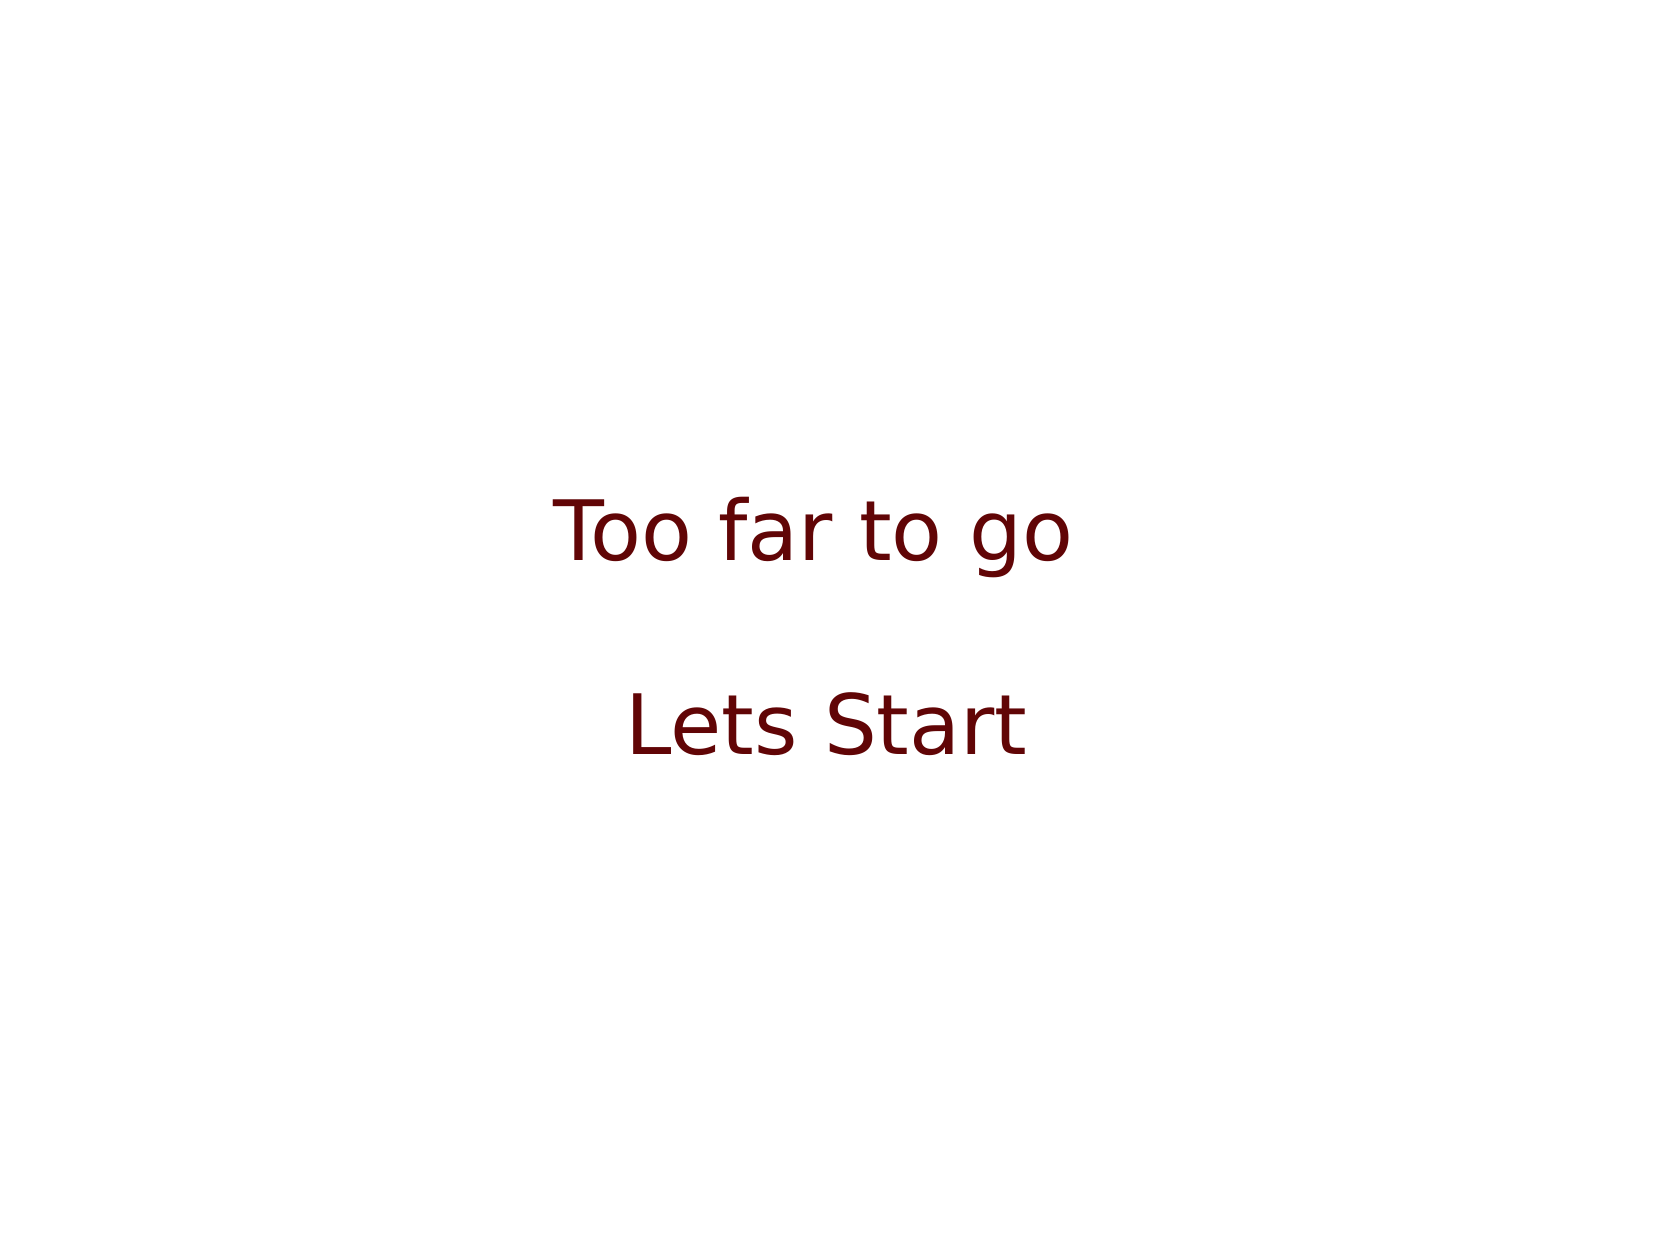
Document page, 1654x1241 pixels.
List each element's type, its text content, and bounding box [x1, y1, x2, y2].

title Too far to go Lets Start [82, 483, 1571, 775]
